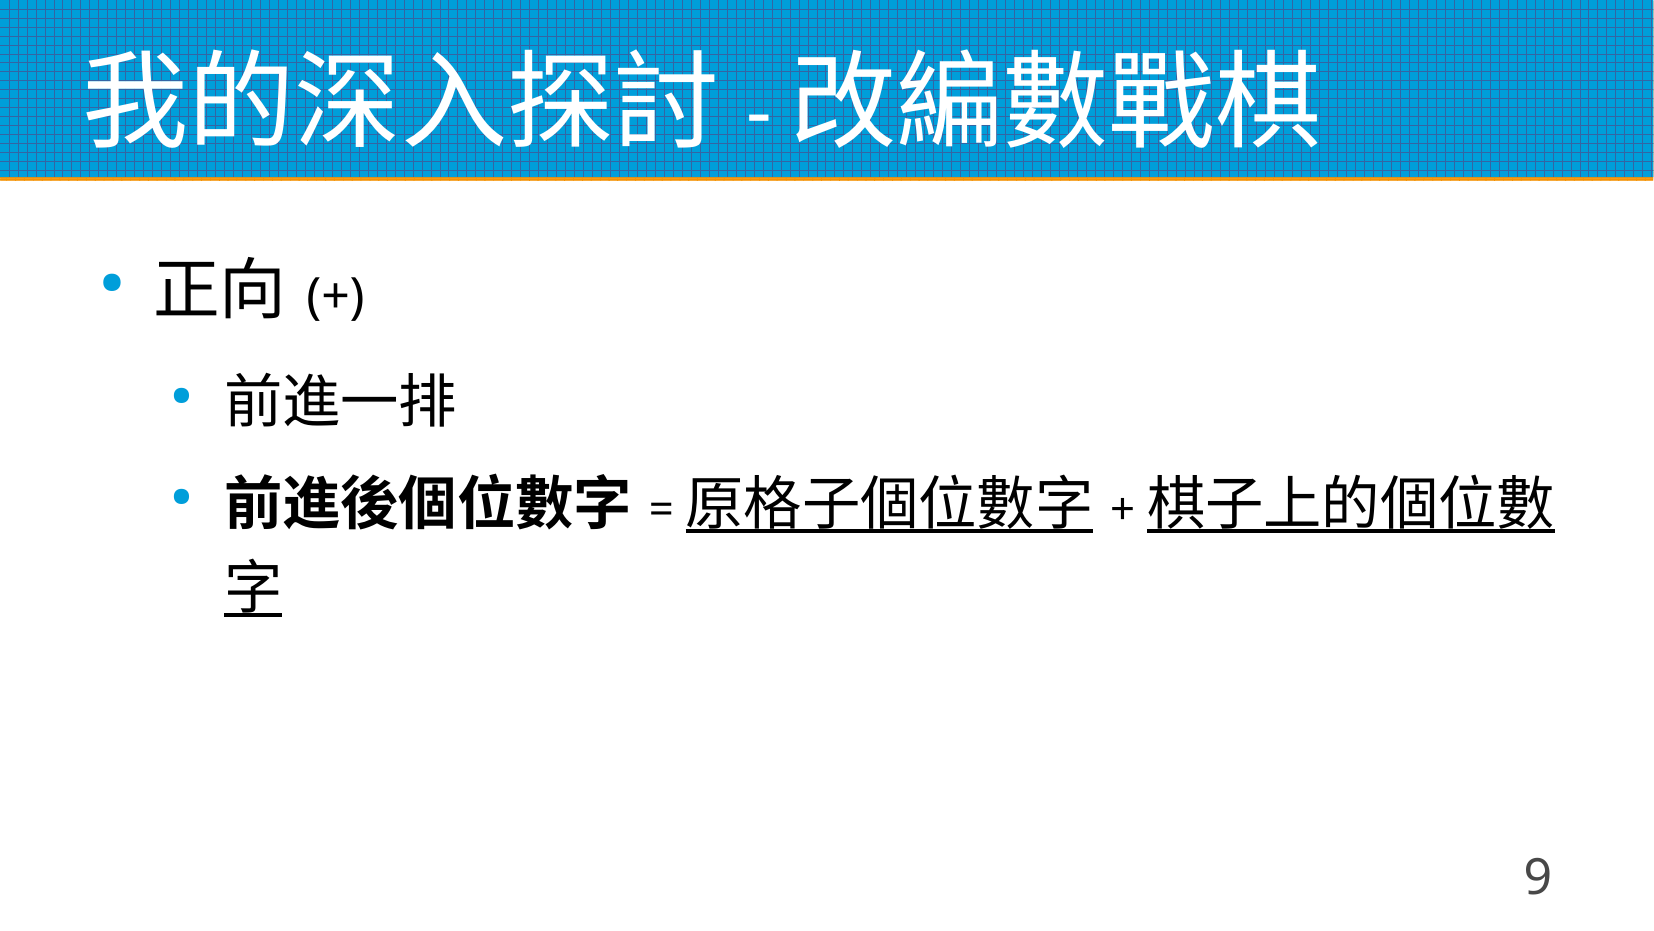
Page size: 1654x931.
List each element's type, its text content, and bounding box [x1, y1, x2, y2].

title 我的深入探討-改編數戰棋 [82, 14, 1571, 171]
list 正向(+) 前進一排 前進後個位數字=原格子個位數字+棋子上的個位數字 [82, 236, 1563, 811]
